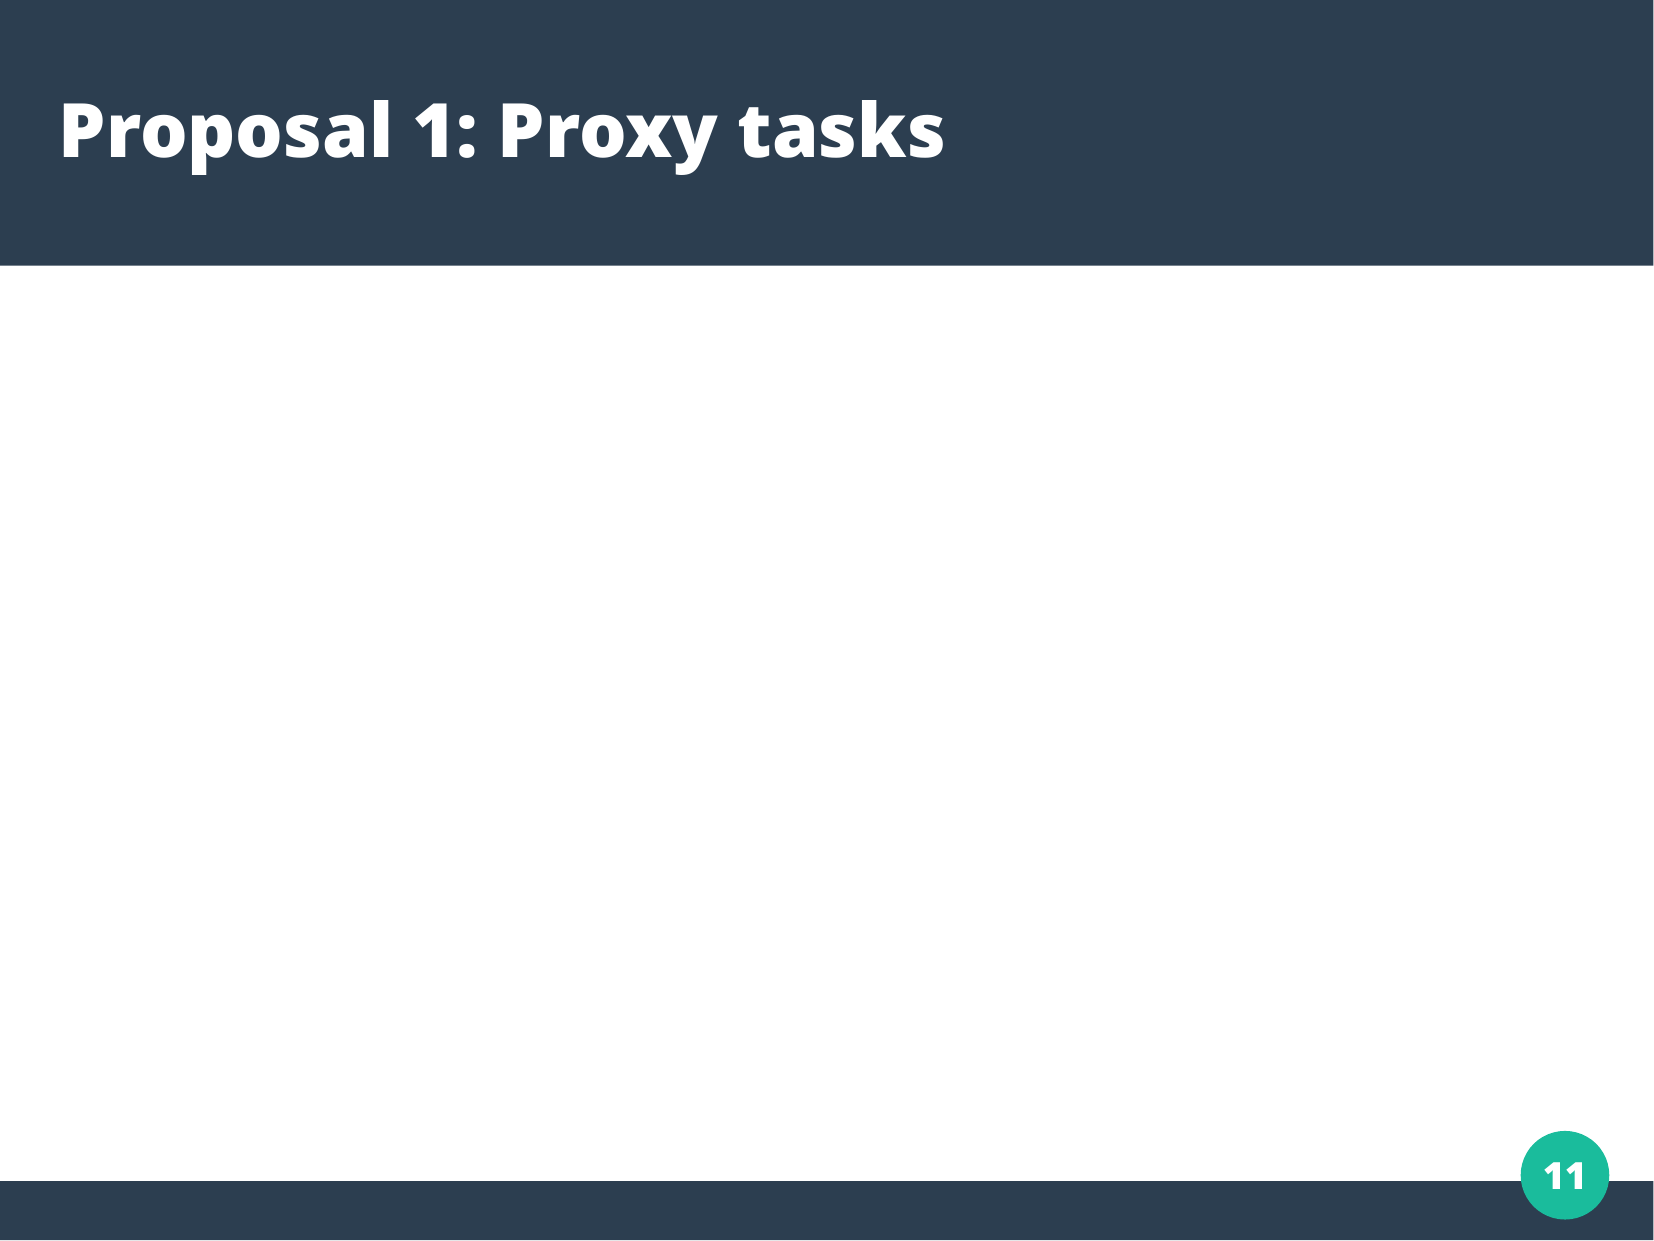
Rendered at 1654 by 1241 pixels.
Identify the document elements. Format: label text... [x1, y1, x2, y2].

title Proposal 1: Proxy tasks [59, 49, 1595, 207]
